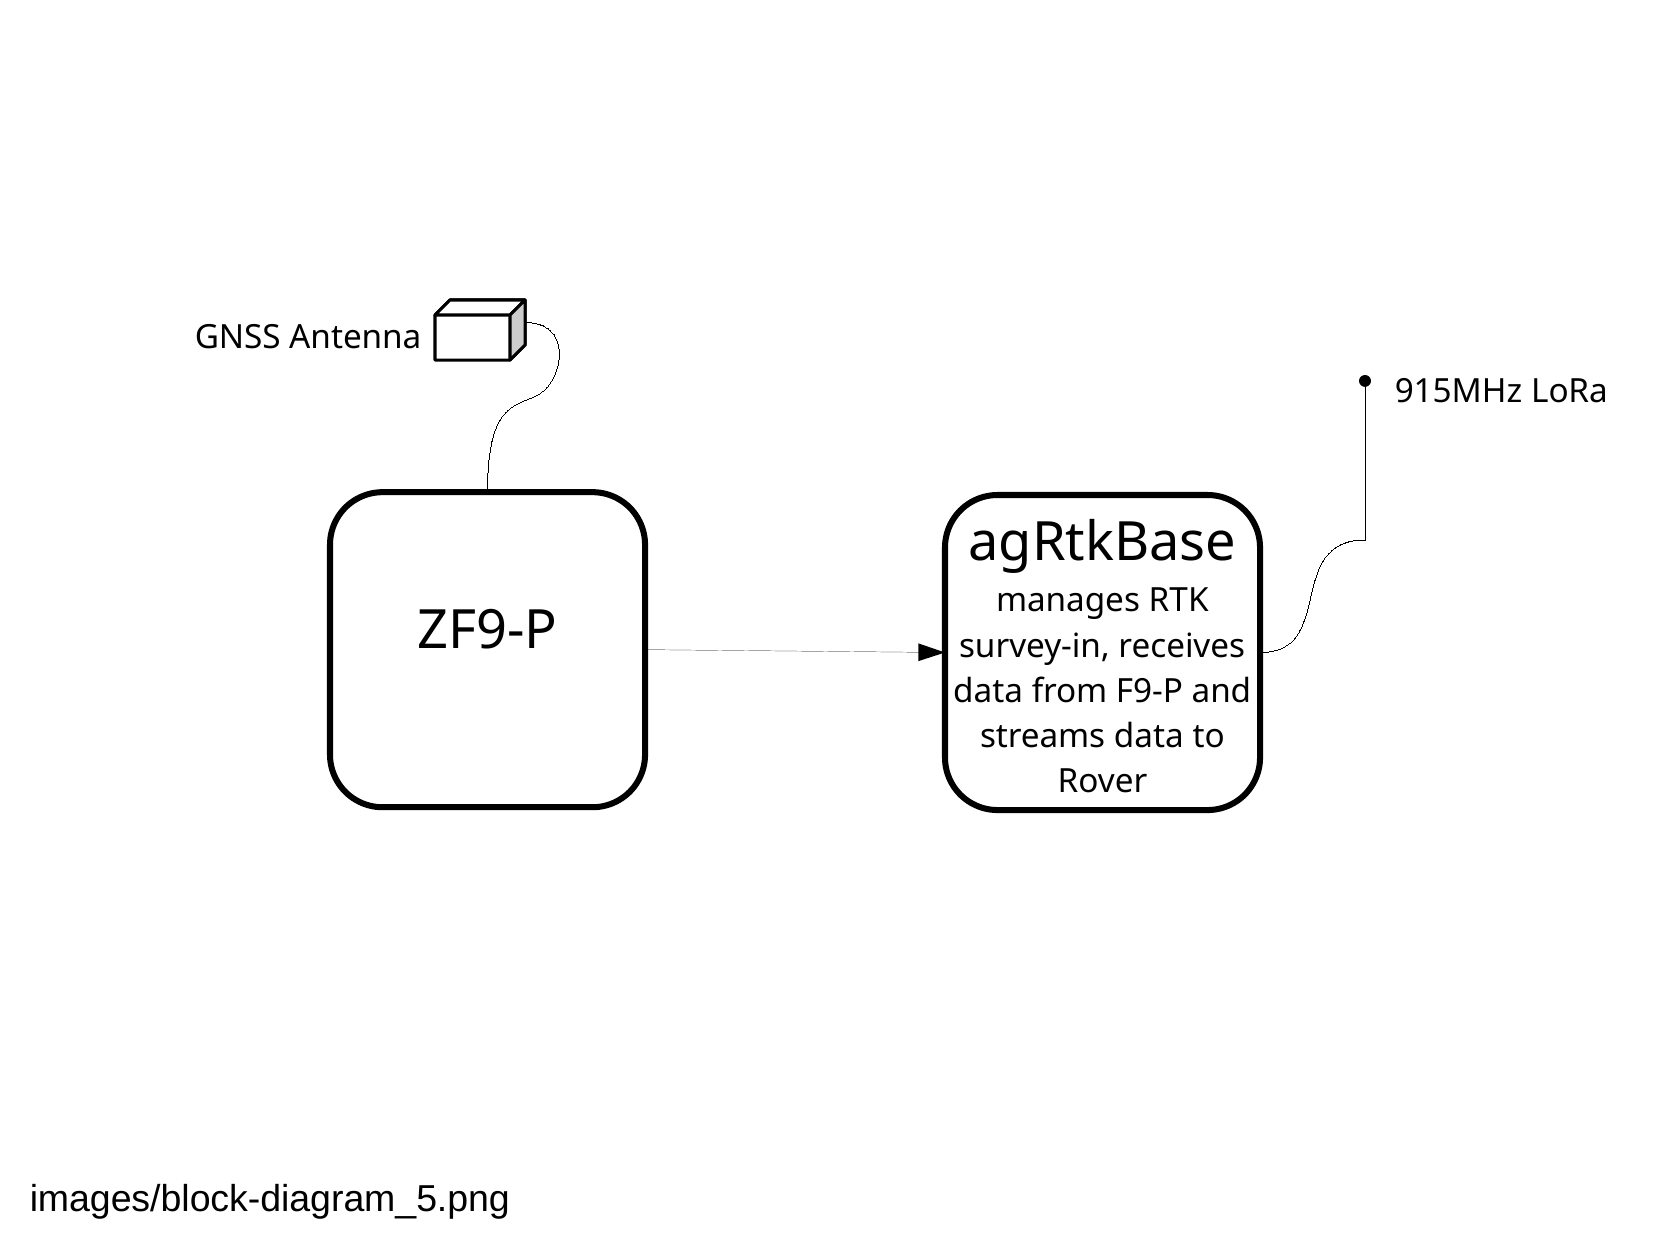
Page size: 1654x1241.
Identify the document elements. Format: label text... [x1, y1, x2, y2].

text_box 915MHz LoRa [1380, 360, 1632, 421]
text_box ZF9-P [330, 492, 646, 808]
text_box agRtkBase manages RTK survey-in, receives data from F9-P and streams data to Rover [945, 495, 1261, 811]
text_box images/block-diagram_5.png [15, 1170, 525, 1227]
text_box GNSS Antenna [180, 305, 465, 361]
text_box [465, 300, 526, 361]
